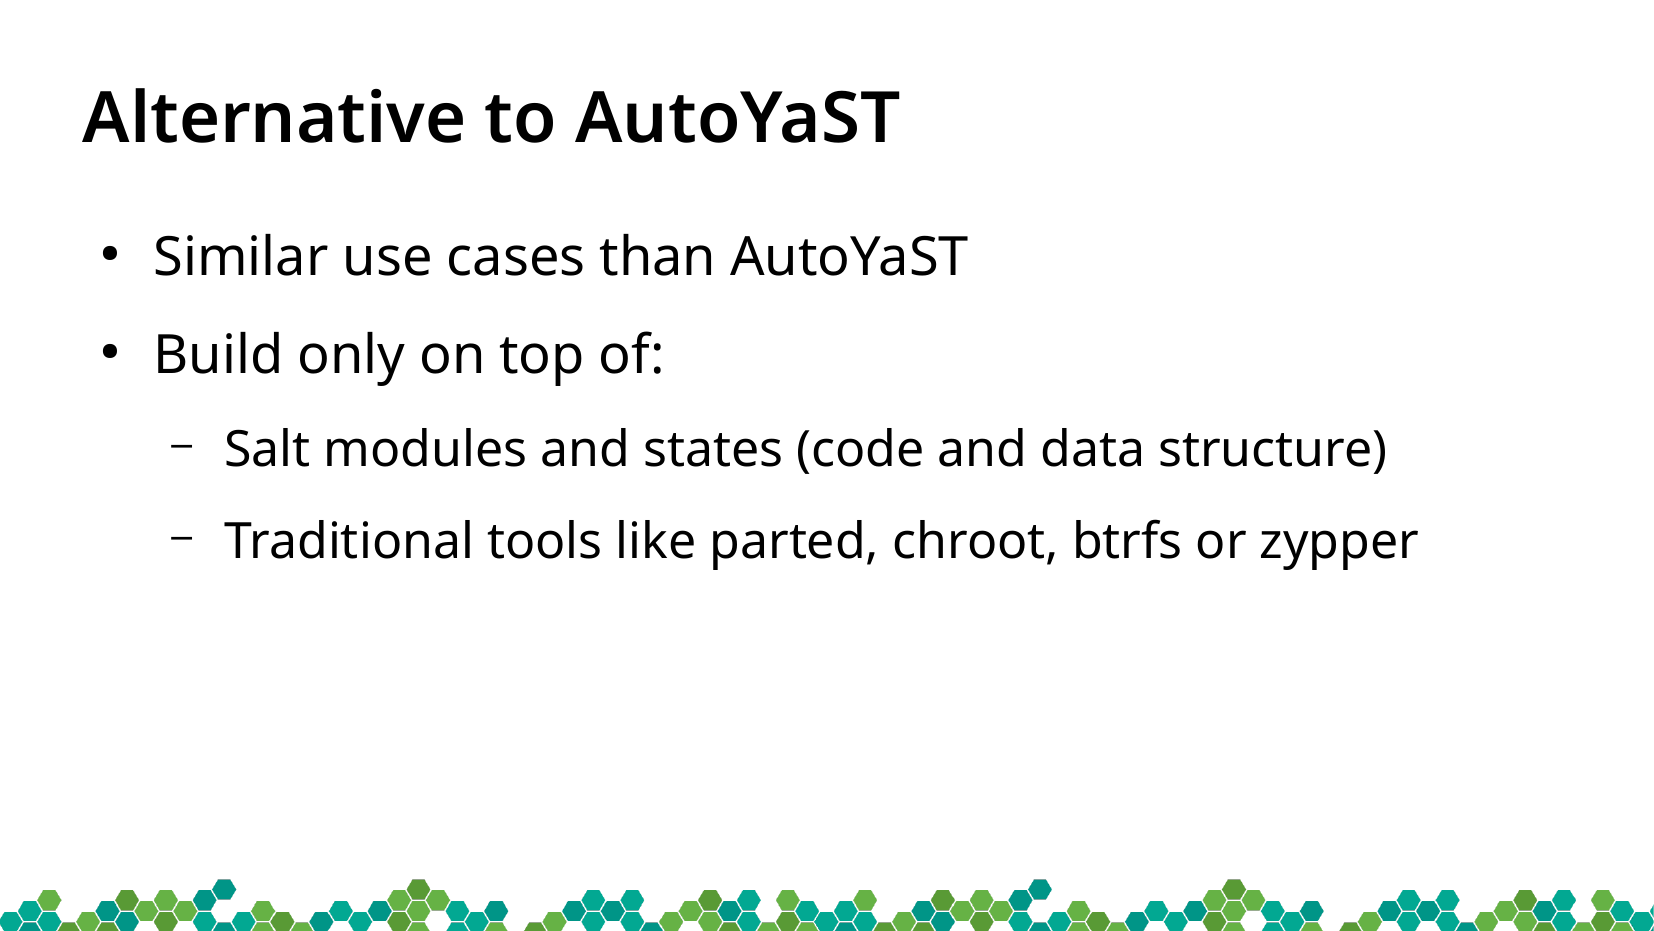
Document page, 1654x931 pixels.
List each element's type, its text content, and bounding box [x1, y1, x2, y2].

list Similar use cases than AutoYaST Build only on top of: Salt modules and states (code and data structure) Traditional tools like parted, chroot, btrfs or zypper [82, 217, 1571, 758]
title Alternative to AutoYaST [82, 37, 1571, 193]
picture [0, 871, 1654, 931]
